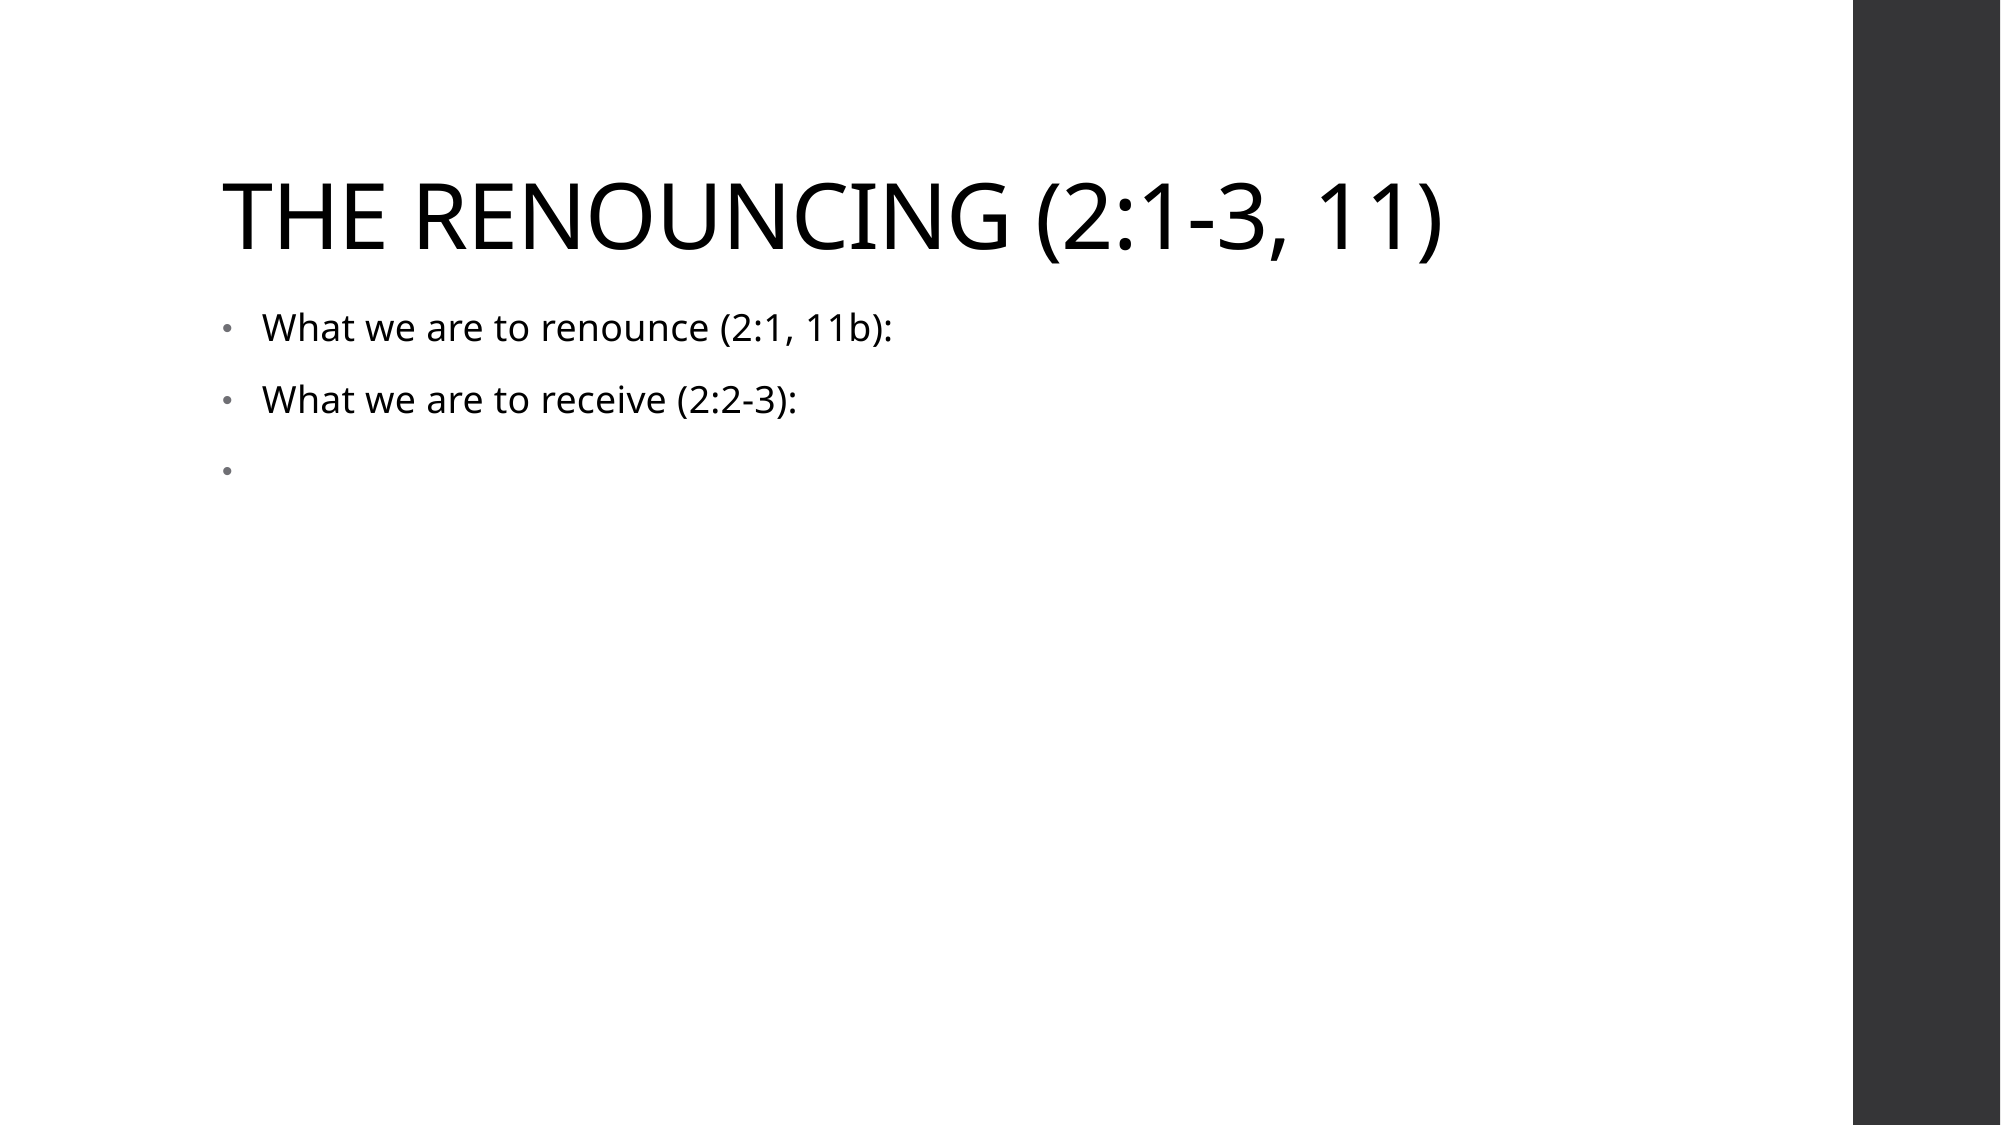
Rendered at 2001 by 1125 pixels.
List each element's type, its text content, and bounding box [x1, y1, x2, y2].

title THE RENOUNCING (2:1-3, 11) [206, 60, 1797, 278]
list What we are to renounce (2:1, 11b): What we are to receive (2:2-3): [206, 299, 1617, 1014]
